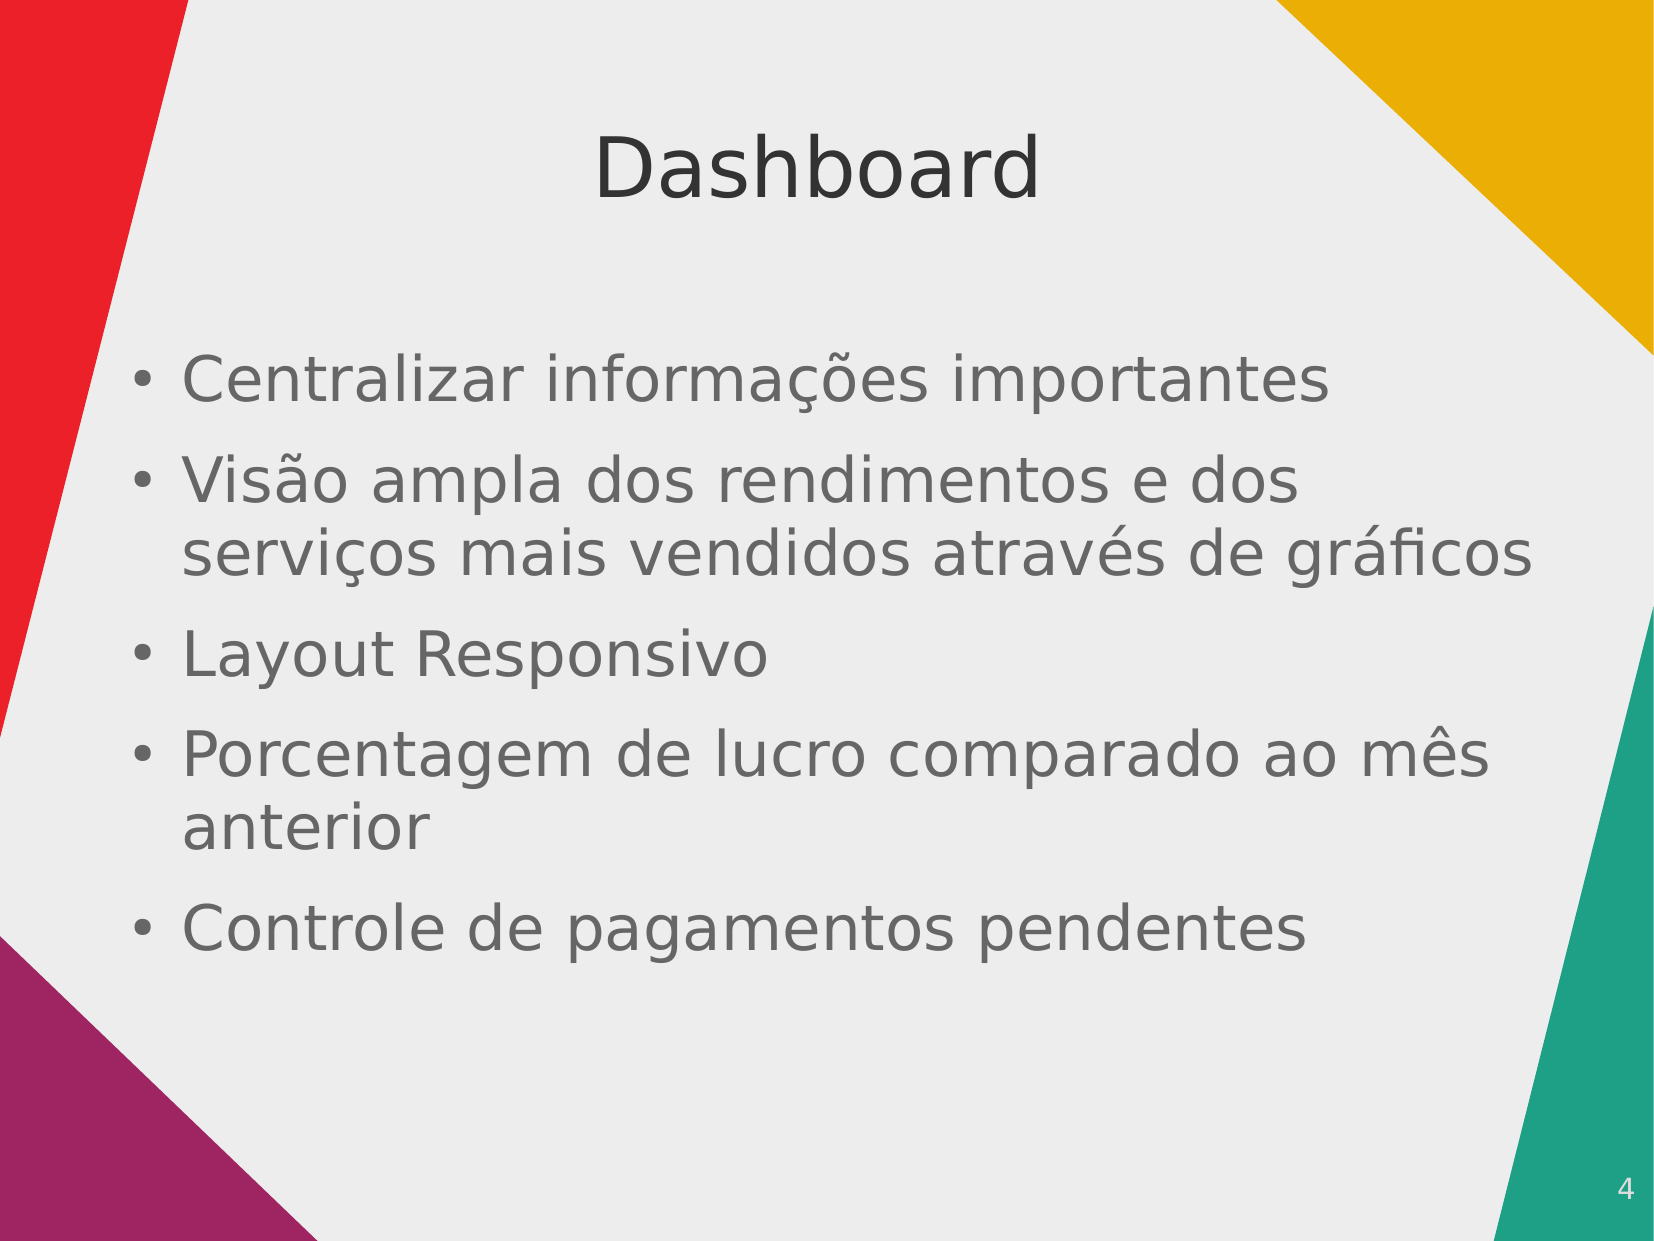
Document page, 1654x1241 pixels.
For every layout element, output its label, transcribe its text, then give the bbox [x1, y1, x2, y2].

list Centralizar informações importantes Visão ampla dos rendimentos e dos serviços mais vendidos através de gráficos Layout Responsivo Porcentagem de lucro comparado ao mês anterior Controle de pagamentos pendentes [114, 141, 1539, 981]
title Dashboard [106, 70, 1531, 268]
